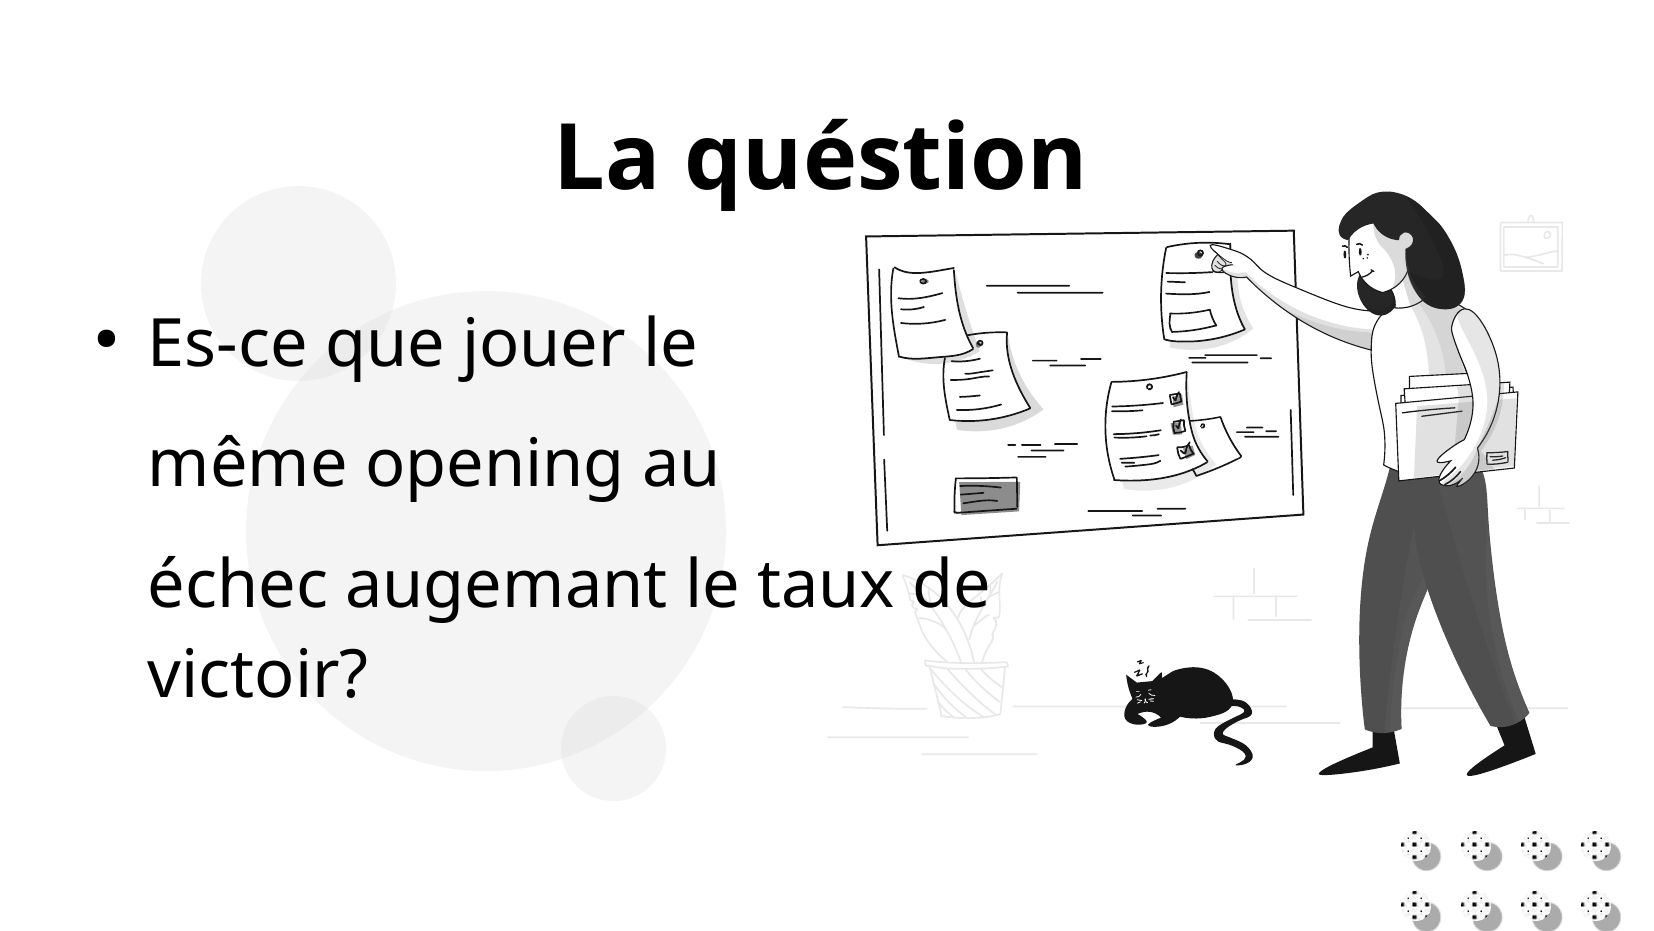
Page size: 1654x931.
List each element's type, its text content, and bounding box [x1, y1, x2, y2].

picture [1580, 890, 1612, 922]
title La quéstion [76, 76, 1565, 233]
picture [1520, 890, 1552, 922]
list Es-ce que jouer le même opening au échec augemant le taux de victoir? [76, 295, 1088, 835]
picture [1400, 830, 1432, 862]
picture [1461, 830, 1492, 862]
picture [1580, 830, 1612, 862]
picture [1461, 890, 1492, 922]
picture [1400, 890, 1432, 922]
picture [1520, 831, 1552, 862]
